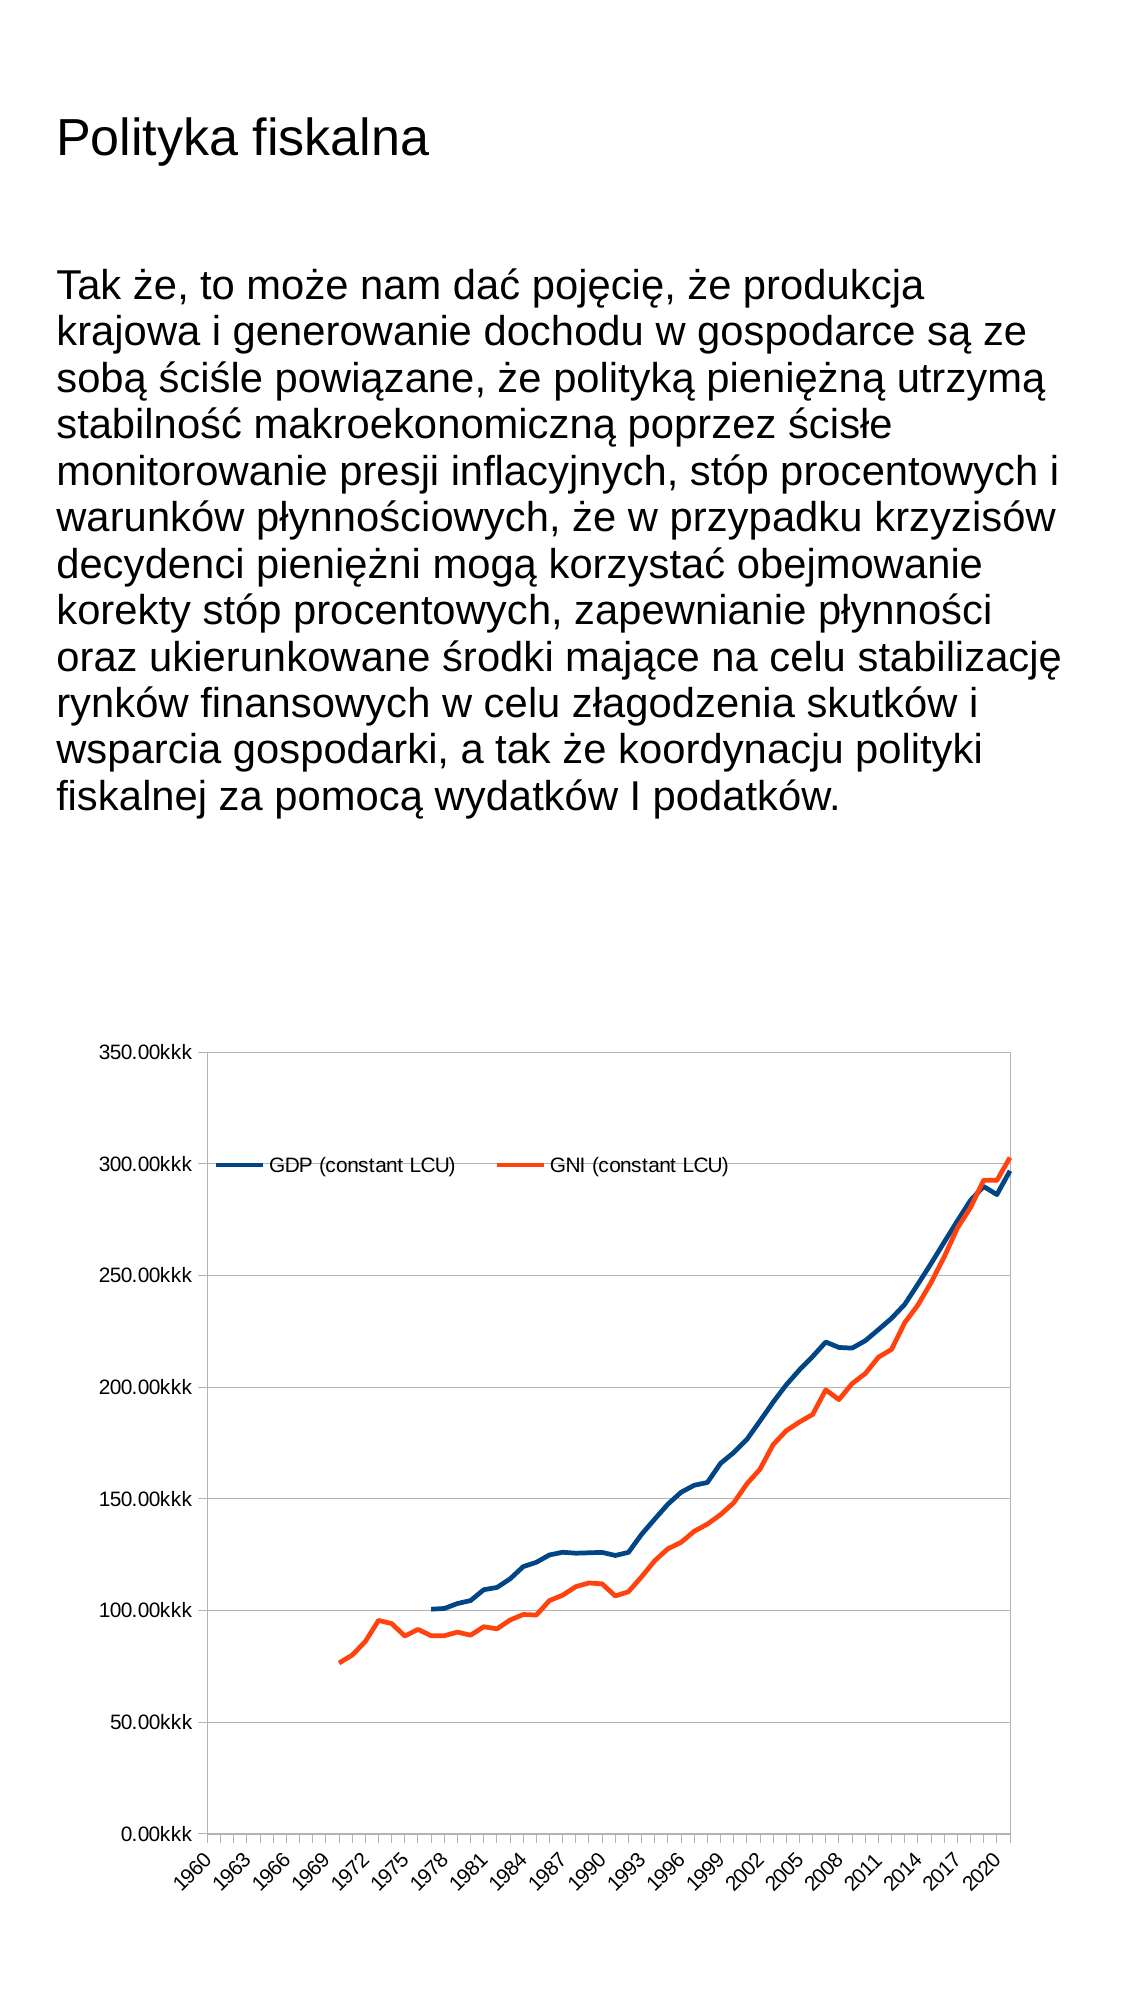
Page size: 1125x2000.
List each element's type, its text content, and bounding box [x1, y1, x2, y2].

text_box Tak że, to może nam dać pojęcię, że produkcja krajowa i generowanie dochodu w gospodarce są ze sobą ściśle powiązane, że polityką pieniężną utrzymą stabilność makroekonomiczną poprzez ścisłe monitorowanie presji inflacyjnych, stóp procentowych i warunków płynnościowych, że w przypadku krzyzisów decydenci pieniężni mogą korzystać obejmowanie korekty stóp procentowych, zapewnianie płynności oraz ukierunkowane środki mające na celu stabilizację rynków finansowych w celu złagodzenia skutków i wsparcia gospodarki, a tak że koordynacju polityki fiskalnej za pomocą wydatków I podatków. [56, 261, 1069, 1940]
chart [10, 993, 1050, 1972]
title Polityka fiskalna [56, 25, 1069, 249]
